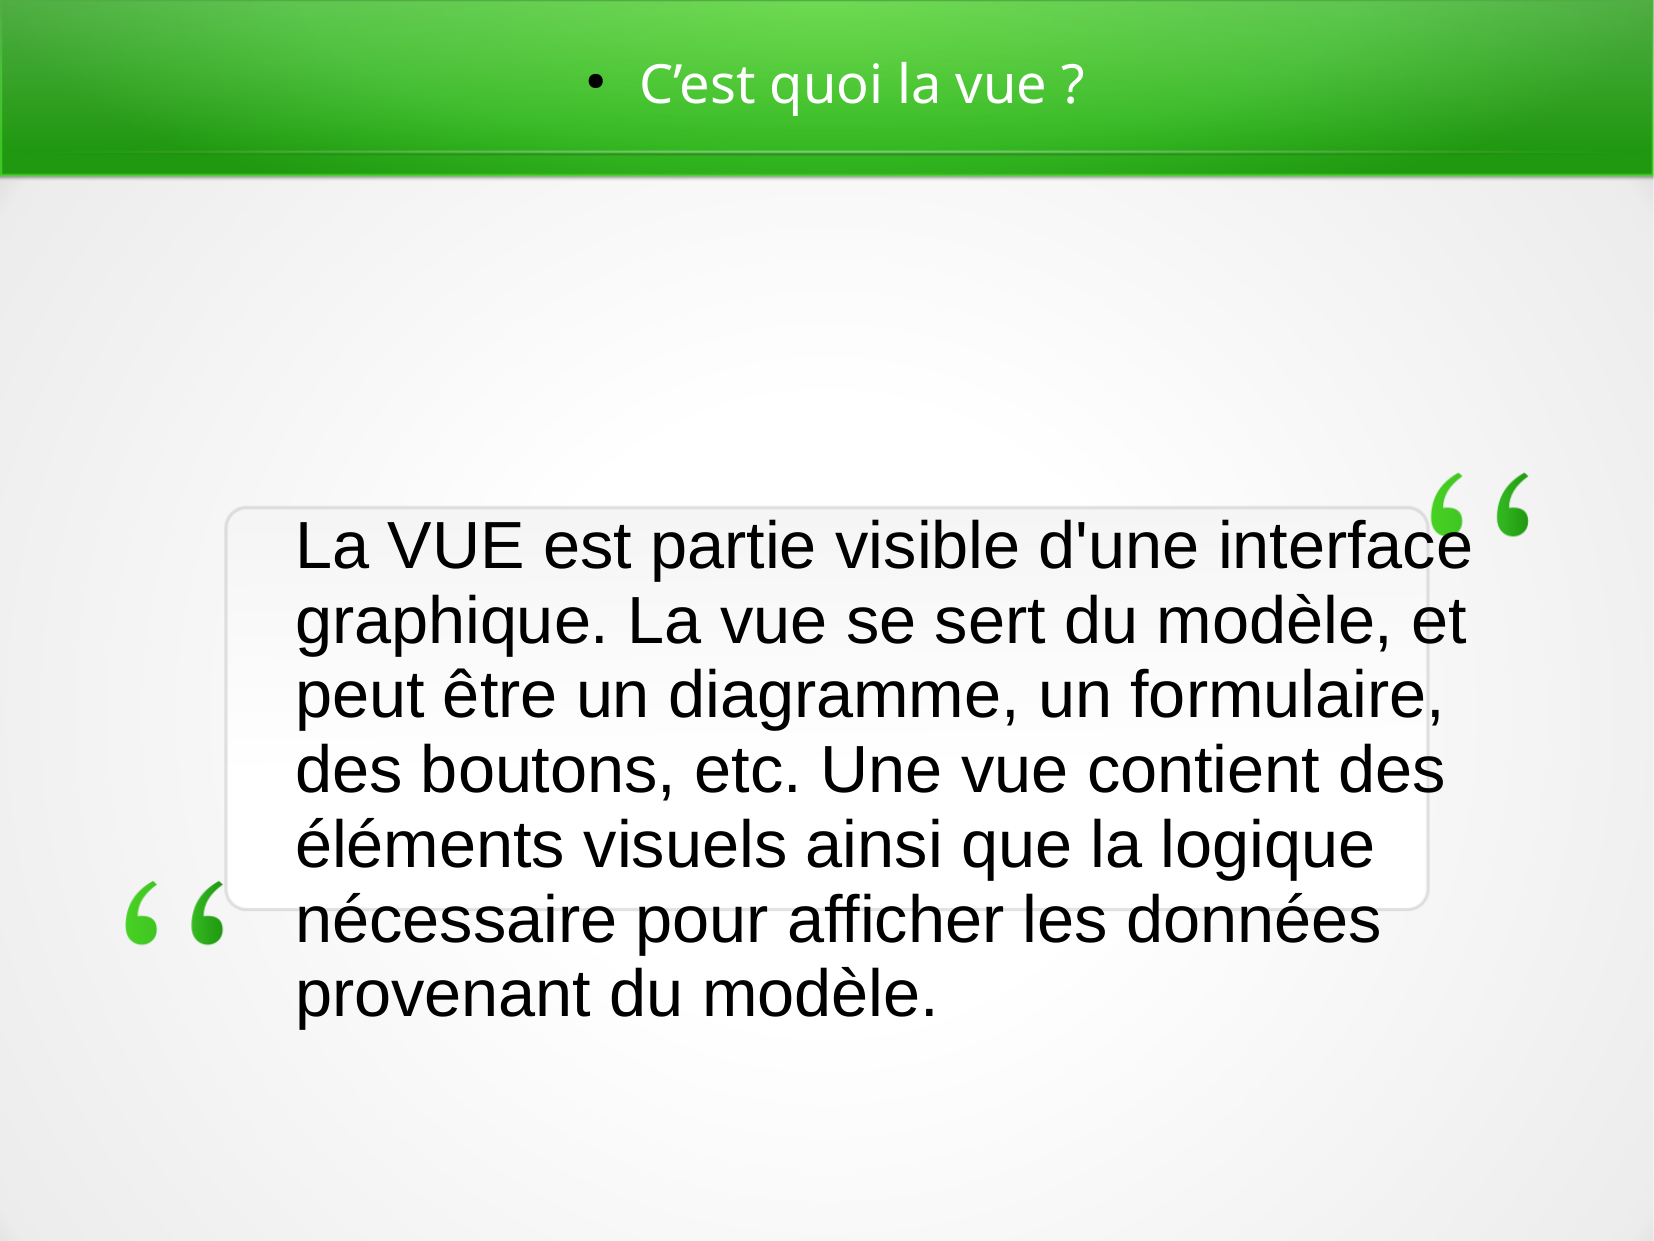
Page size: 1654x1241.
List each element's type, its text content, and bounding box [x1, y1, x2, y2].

title C’est quoi la vue ? [82, 11, 1571, 154]
picture [0, 0, 1654, 1241]
list La VUE est partie visible d'une interface graphique. La vue se sert du modèle, et peut être un diagramme, un formulaire, des boutons, etc. Une vue contient des éléments visuels ainsi que la logique nécessaire pour afficher les données provenant du modèle. [224, 507, 1524, 1063]
